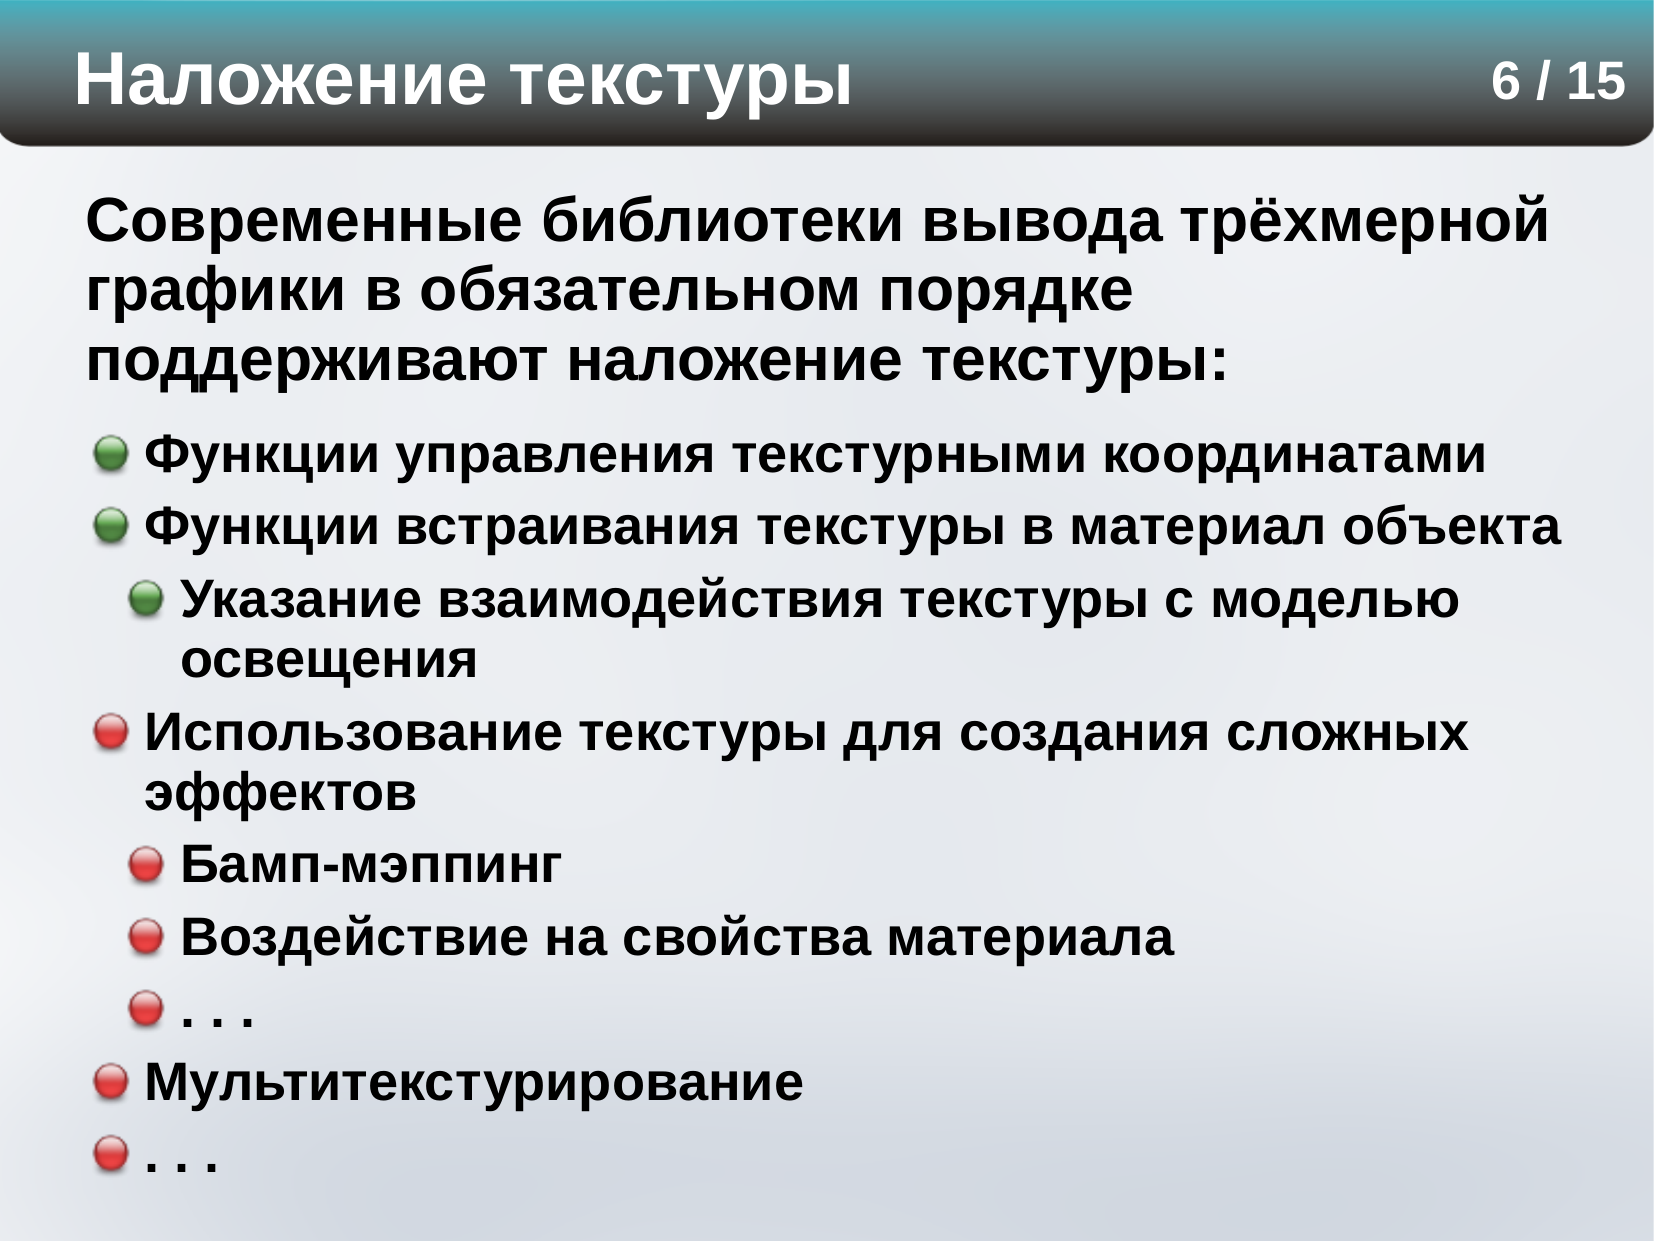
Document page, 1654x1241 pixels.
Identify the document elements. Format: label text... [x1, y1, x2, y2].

text_box <номер> / 15 [1476, 42, 1654, 179]
picture [0, 0, 1654, 1241]
text_box Современные библиотеки вывода трёхмерной графики в обязательном порядке поддерживают наложение текстуры: Функции управления текстурными координатами Функции встраивания текстуры в материал объекта Указание взаимодействия текстуры с моделью освещения Использование текстуры для создания сложных эффектов Бамп-мэппинг Воздействие на свойства материала . . . Мультитекстурирование . . . [70, 177, 1595, 1192]
text_box Наложение текстуры [59, 29, 916, 129]
